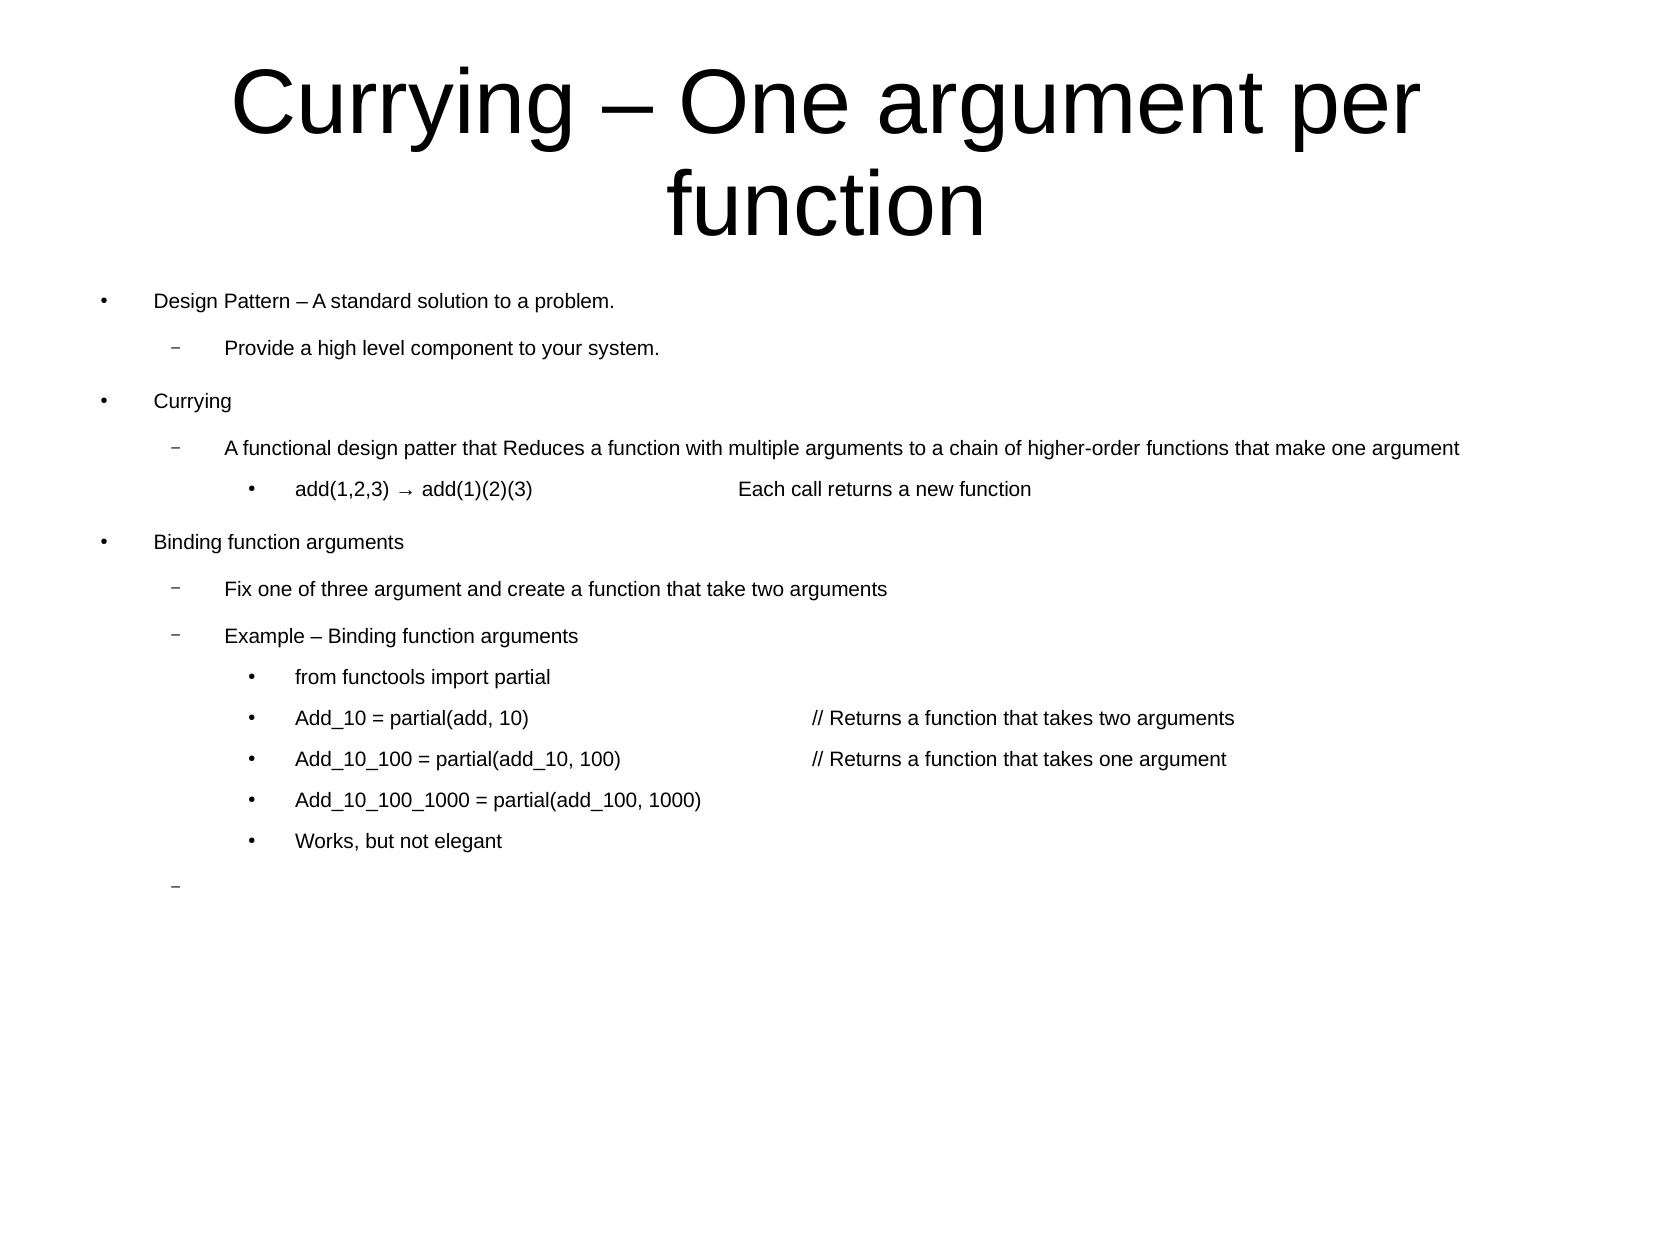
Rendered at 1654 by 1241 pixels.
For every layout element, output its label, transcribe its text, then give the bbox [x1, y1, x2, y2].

title Currying – One argument per function [82, 49, 1571, 257]
list Design Pattern – A standard solution to a problem. Provide a high level component to your system. Currying A functional design patter that Reduces a function with multiple arguments to a chain of higher-order functions that make one argument add(1,2,3) → add(1)(2)(3) Each call returns a new function Binding function arguments Fix one of three argument and create a function that take two arguments Example – Binding function arguments from functools import partial Add_10 = partial(add, 10) // Returns a function that takes two arguments Add_10_100 = partial(add_10, 100) // Returns a function that takes one argument Add_10_100_1000 = partial(add_100, 1000) Works, but not elegant [82, 290, 1583, 1229]
